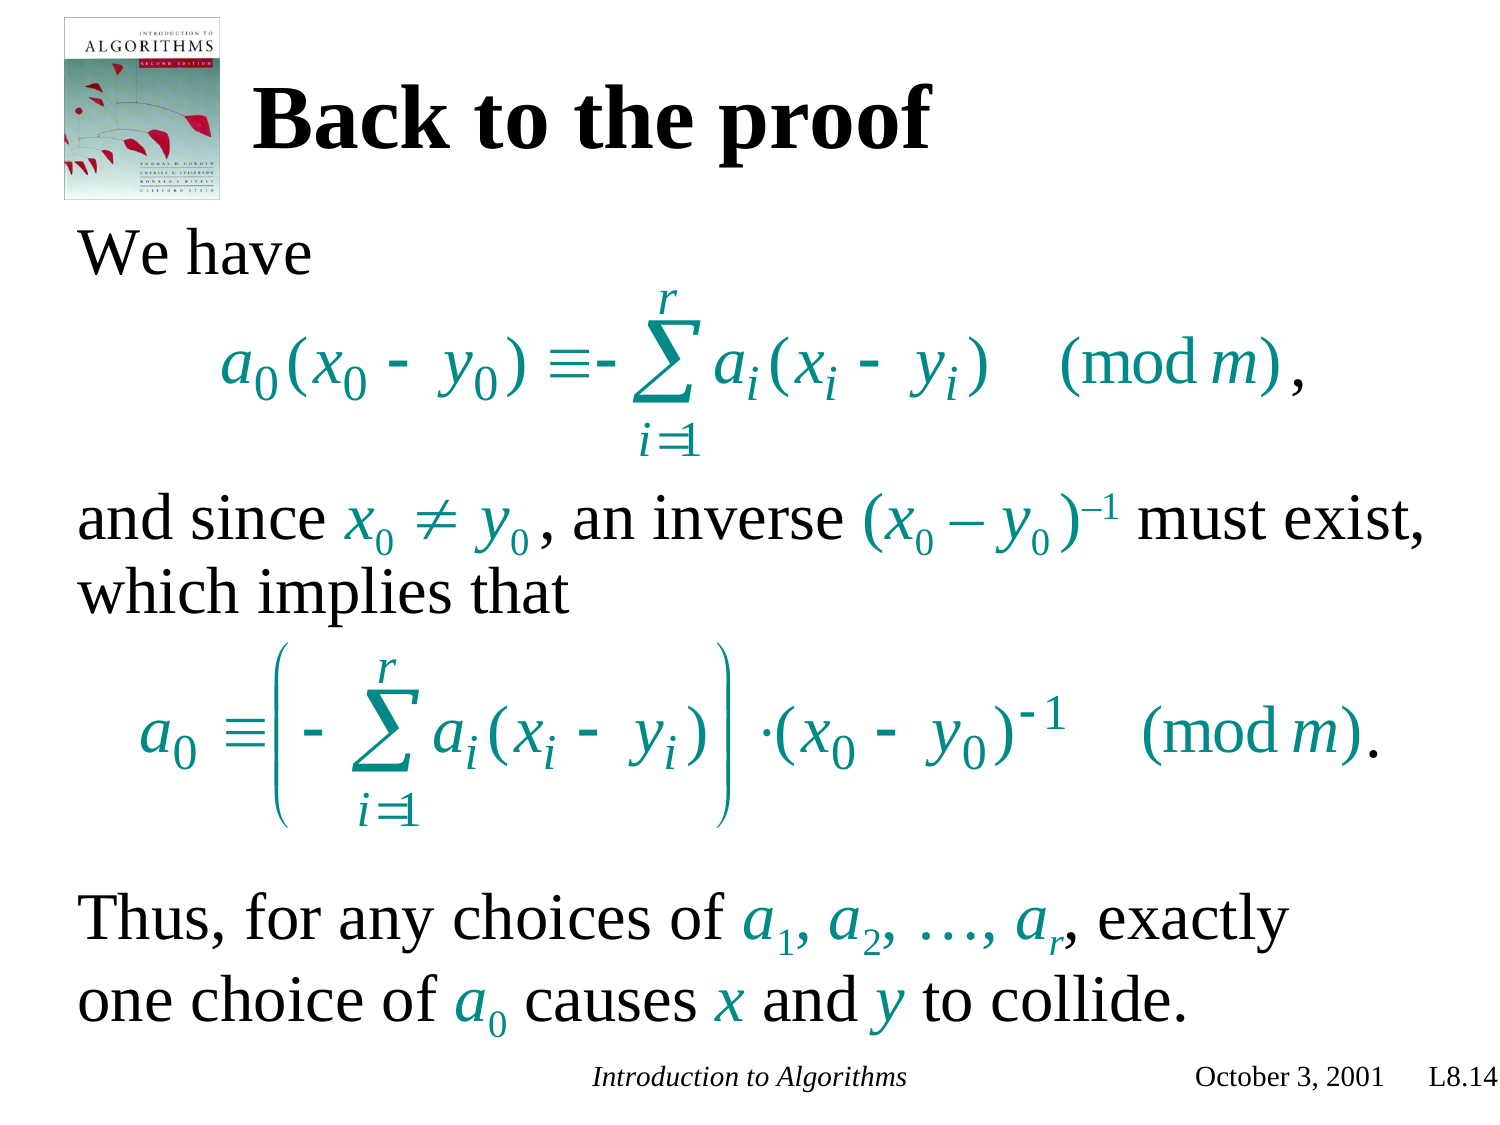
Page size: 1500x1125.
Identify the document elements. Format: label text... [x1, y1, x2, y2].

text_box Introduction to Algorithms [577, 1049, 923, 1101]
text_box . [1350, 683, 1397, 779]
text_box We have [62, 199, 329, 296]
picture [64, 17, 220, 199]
chart [136, 637, 1363, 833]
chart [217, 270, 1283, 462]
text_box Thus, for any choices of a1, a2, …, ar, exactly one choice of a0 causes x and y to collide. [62, 866, 1341, 1046]
text_box October 3, 2001 L8.<number> [1087, 1049, 1500, 1101]
text_box and since x0  y0 , an inverse (x0 – y0 )–1 must exist, which implies that [62, 466, 1463, 636]
text_box , [1275, 312, 1322, 408]
text_box Back to the proof [237, 24, 1476, 213]
